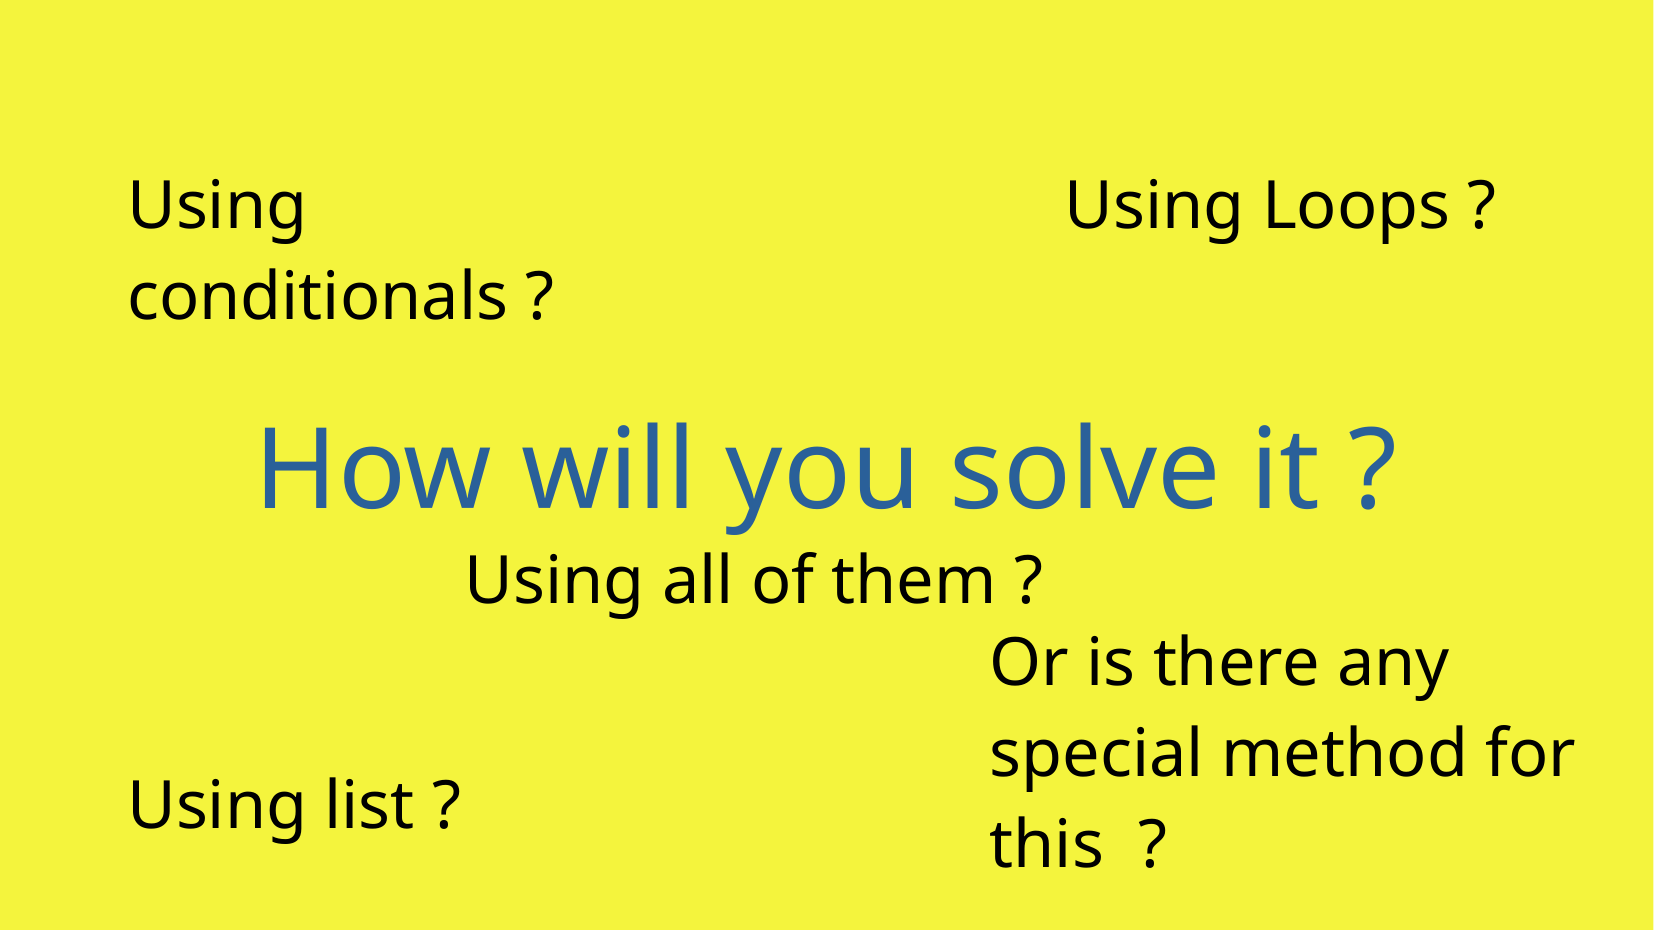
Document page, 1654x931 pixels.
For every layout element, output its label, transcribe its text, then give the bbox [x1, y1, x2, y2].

text_box Using conditionals ? [112, 150, 751, 263]
text_box Using list ? [112, 750, 751, 863]
text_box Or is there any special method for this ? [975, 606, 1613, 863]
text_box Using Loops ? [1050, 150, 1654, 263]
text_box Using all of them ? [450, 525, 1088, 638]
subtitle How will you solve it ? [82, 367, 1571, 563]
